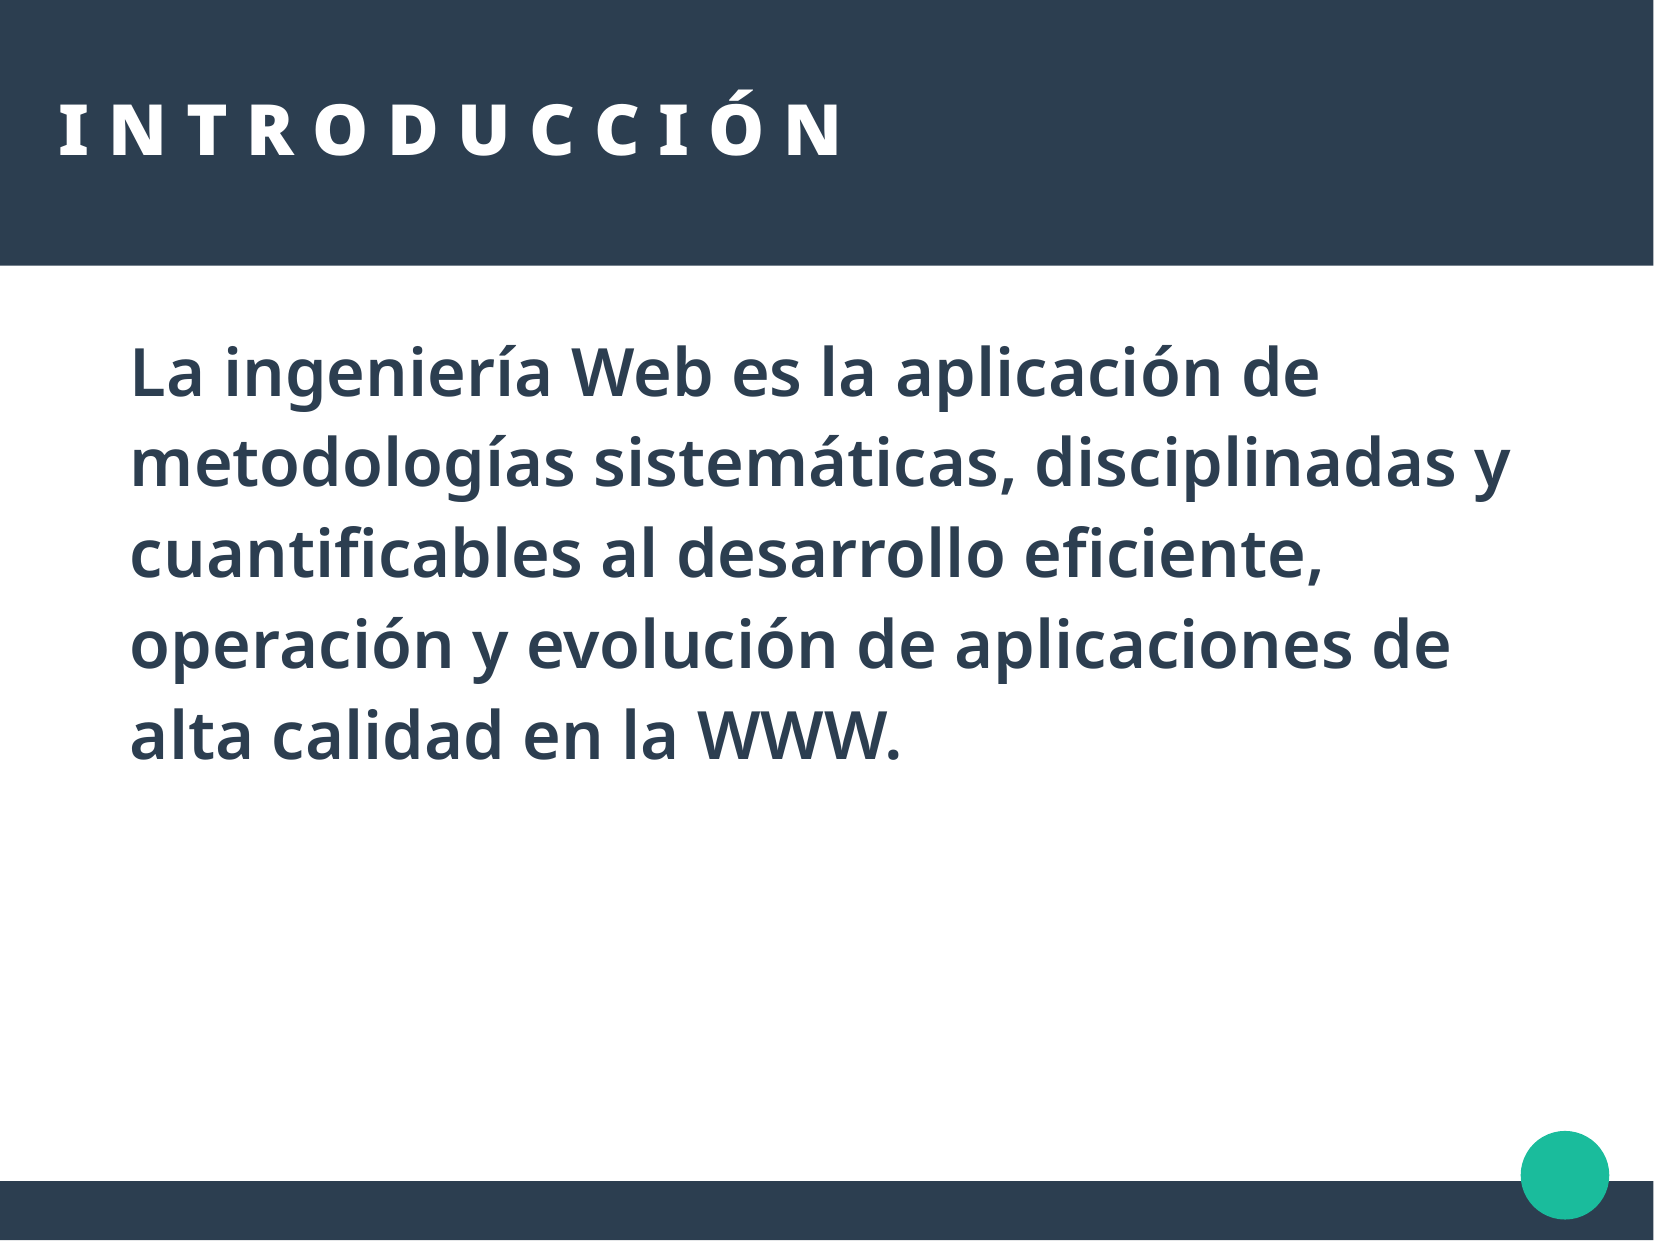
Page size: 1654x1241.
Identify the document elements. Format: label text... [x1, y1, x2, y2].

list La ingeniería Web es la aplicación de metodologías sistemáticas, disciplinadas y cuantificables al desarrollo eficiente, operación y evolución de aplicaciones de alta calidad en la WWW. [59, 324, 1595, 1152]
title I N T R O D U C C I Ó N [59, 49, 1595, 207]
